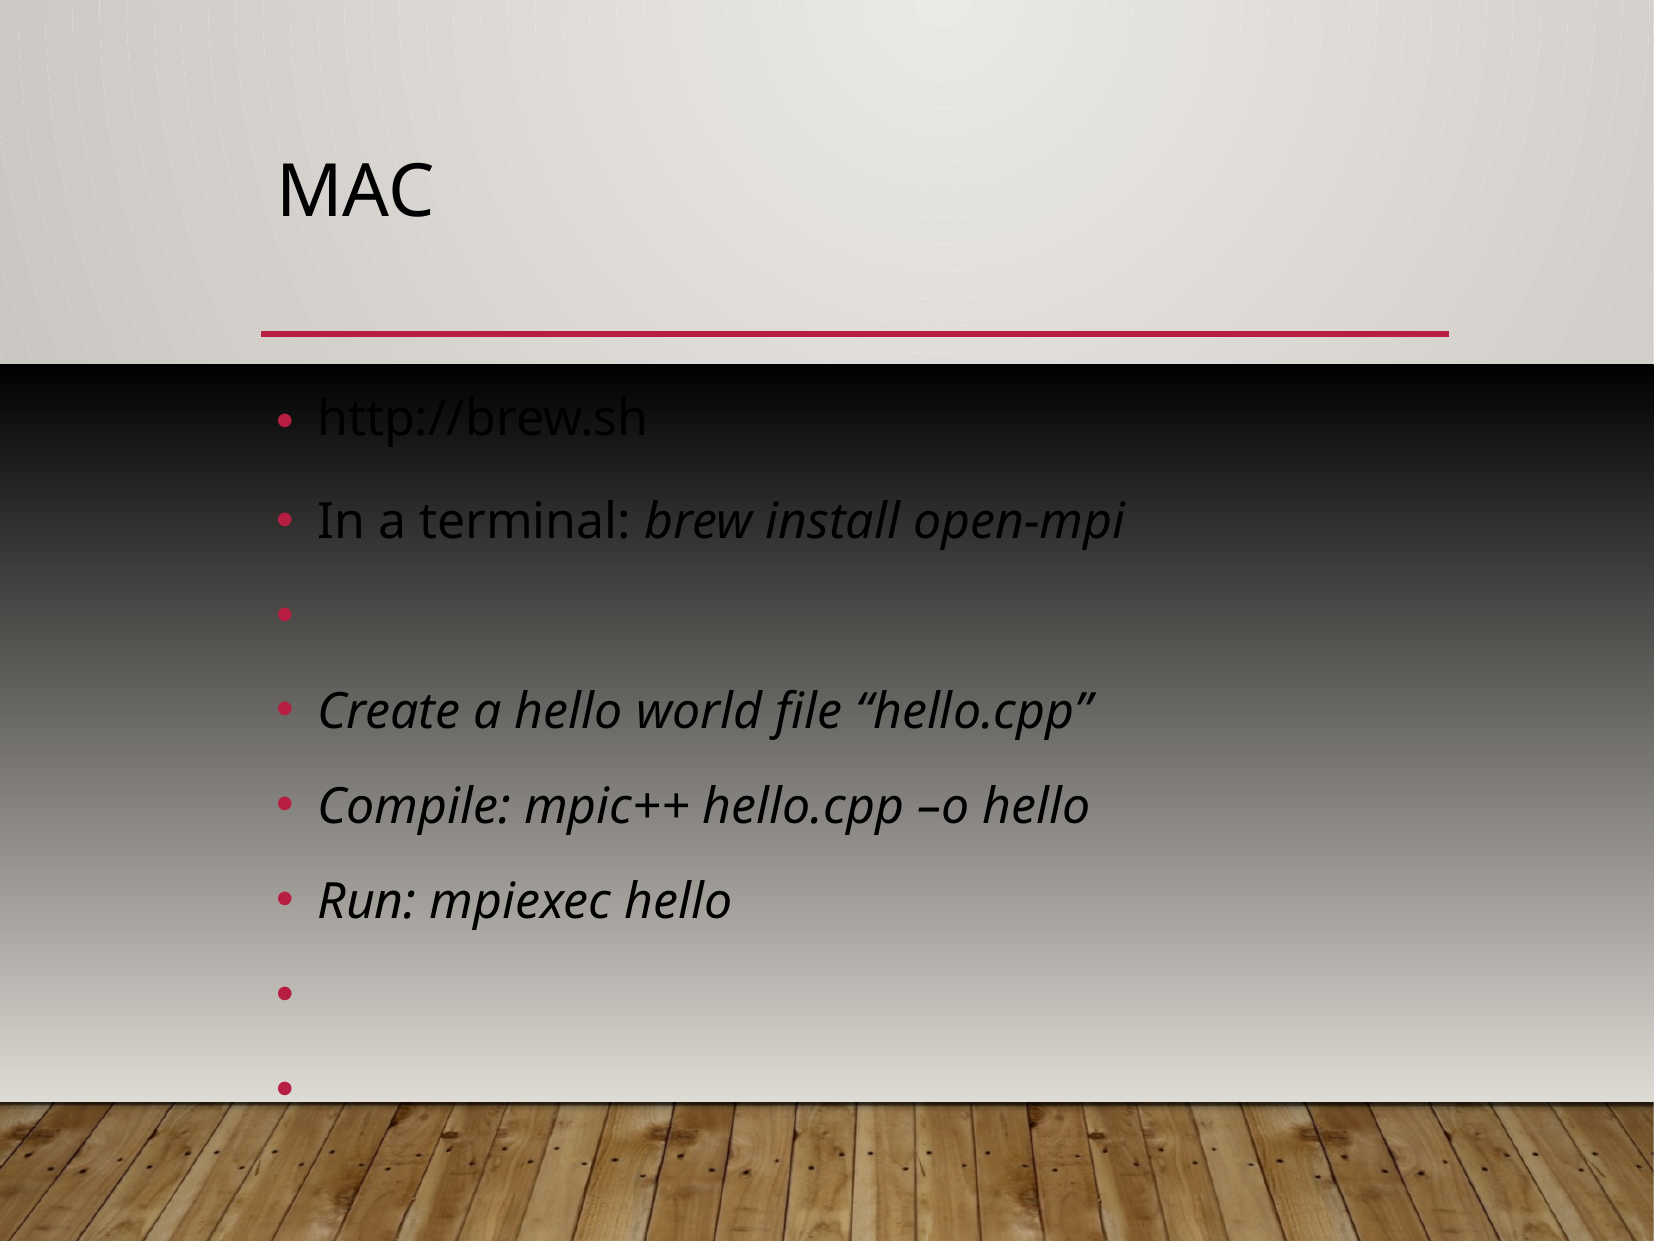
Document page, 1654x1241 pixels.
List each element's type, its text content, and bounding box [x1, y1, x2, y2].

list http://brew.sh In a terminal: brew install open-mpi Create a hello world file “hello.cpp” Compile: mpic++ hello.cpp –o hello Run: mpiexec hello [261, 364, 1450, 989]
title Mac [261, 145, 1450, 336]
